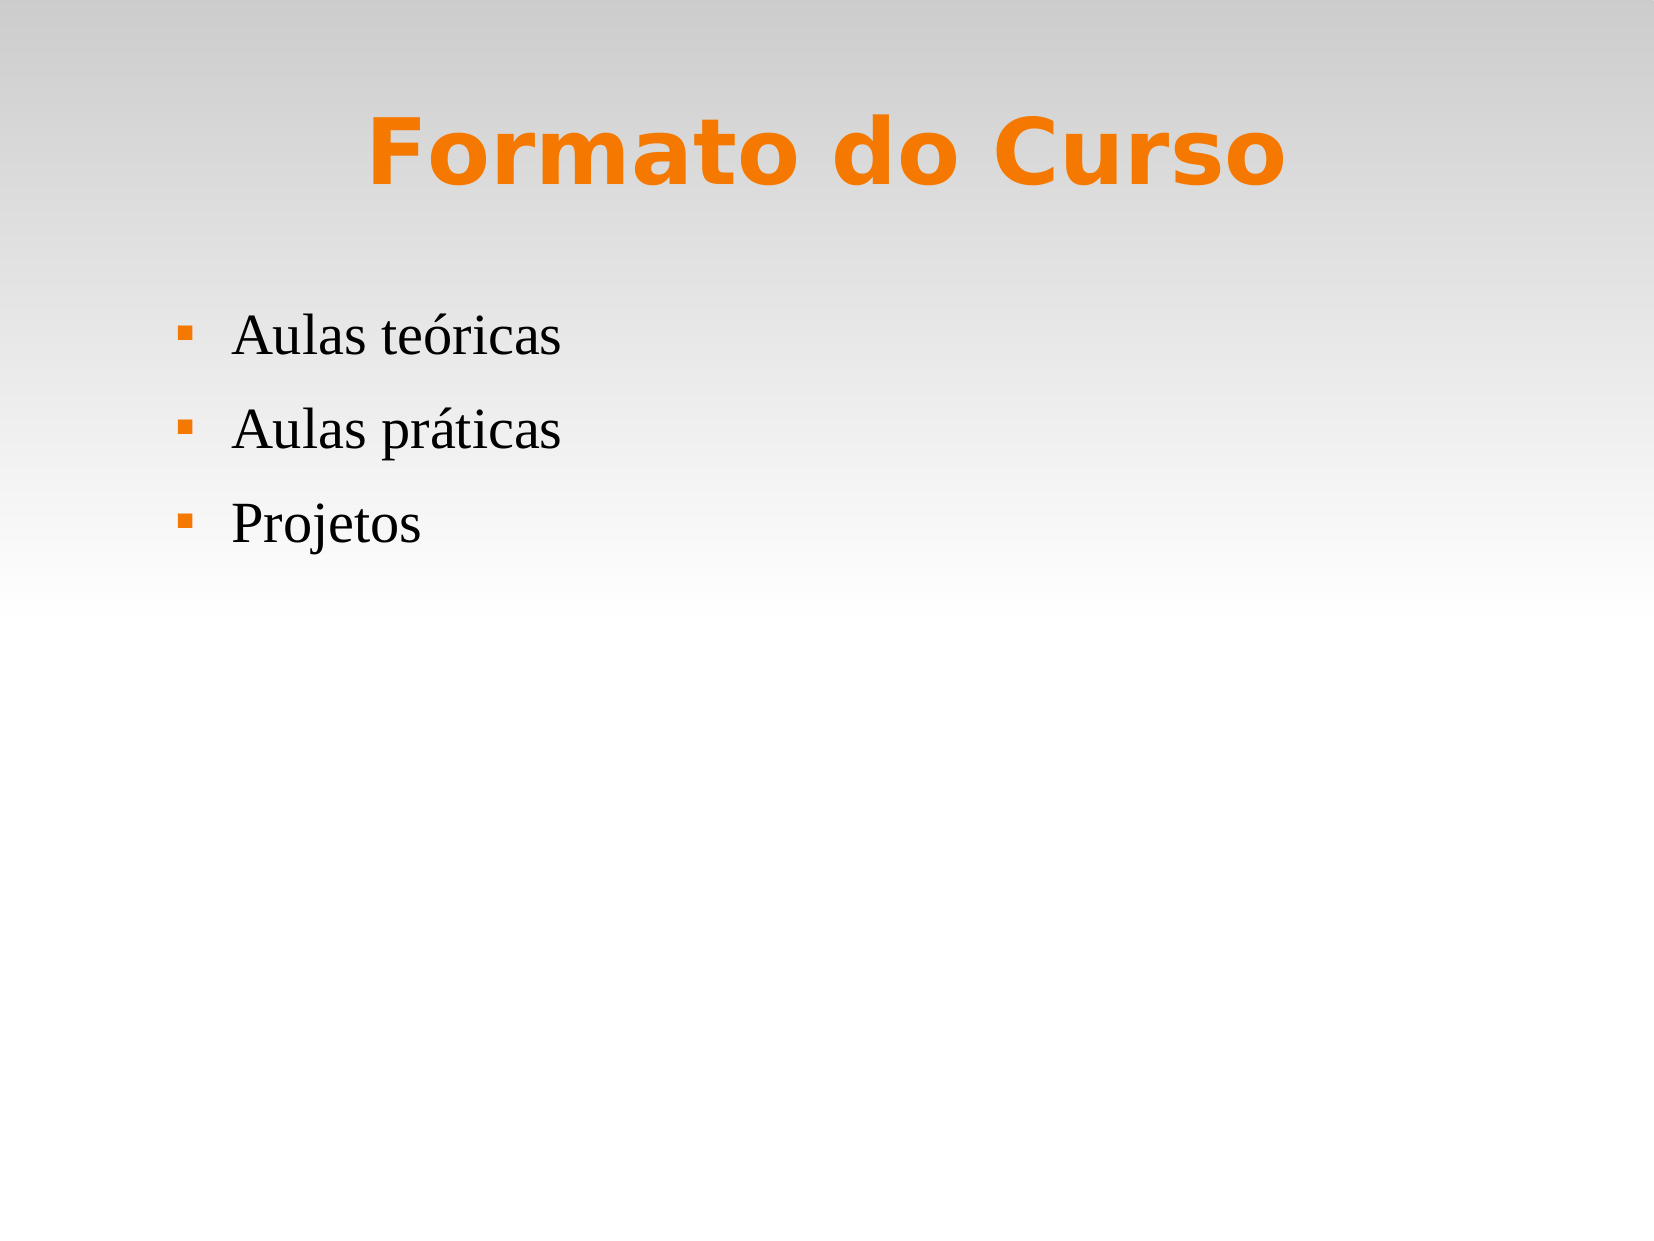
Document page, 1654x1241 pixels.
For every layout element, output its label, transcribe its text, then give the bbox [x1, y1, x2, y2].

list Aulas teóricas Aulas práticas Projetos [89, 302, 1463, 1121]
title Formato do Curso [82, 49, 1571, 257]
